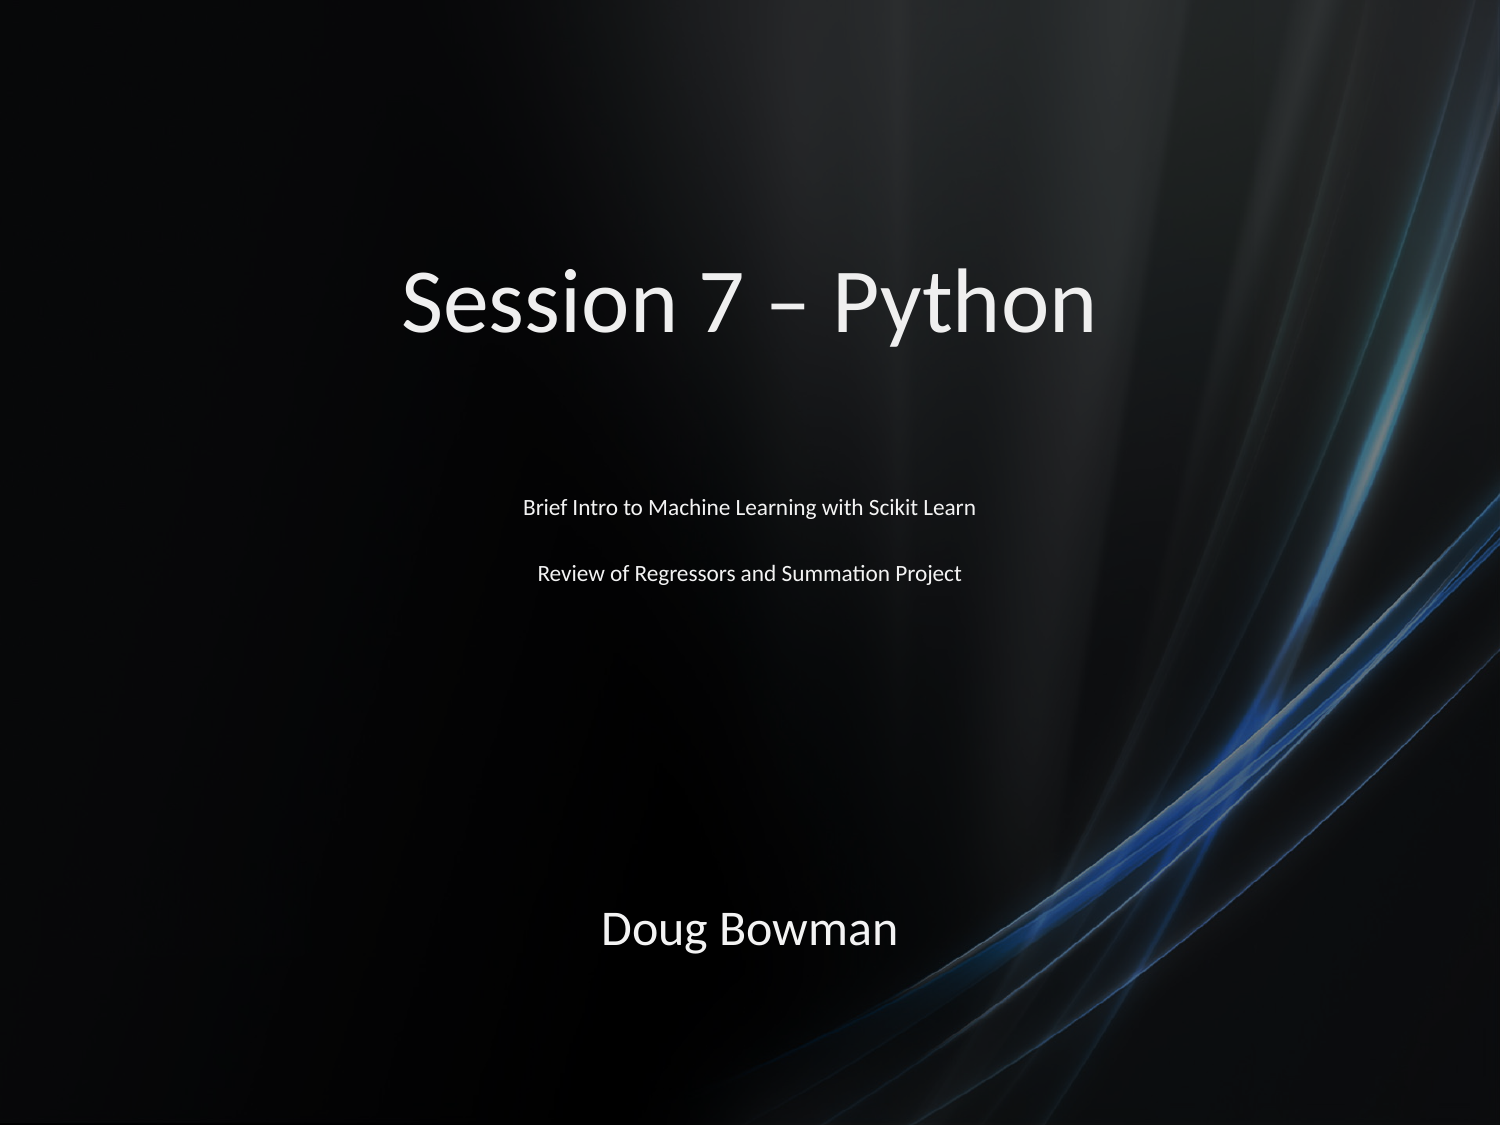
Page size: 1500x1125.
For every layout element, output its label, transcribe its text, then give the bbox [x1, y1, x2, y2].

subtitle Brief Intro to Machine Learning with Scikit Learn Review of Regressors and Summation Project [174, 484, 1325, 596]
picture [0, 0, 1500, 1125]
title Session 7 – Python [112, 174, 1388, 417]
text_box Doug Bowman [224, 887, 1275, 999]
